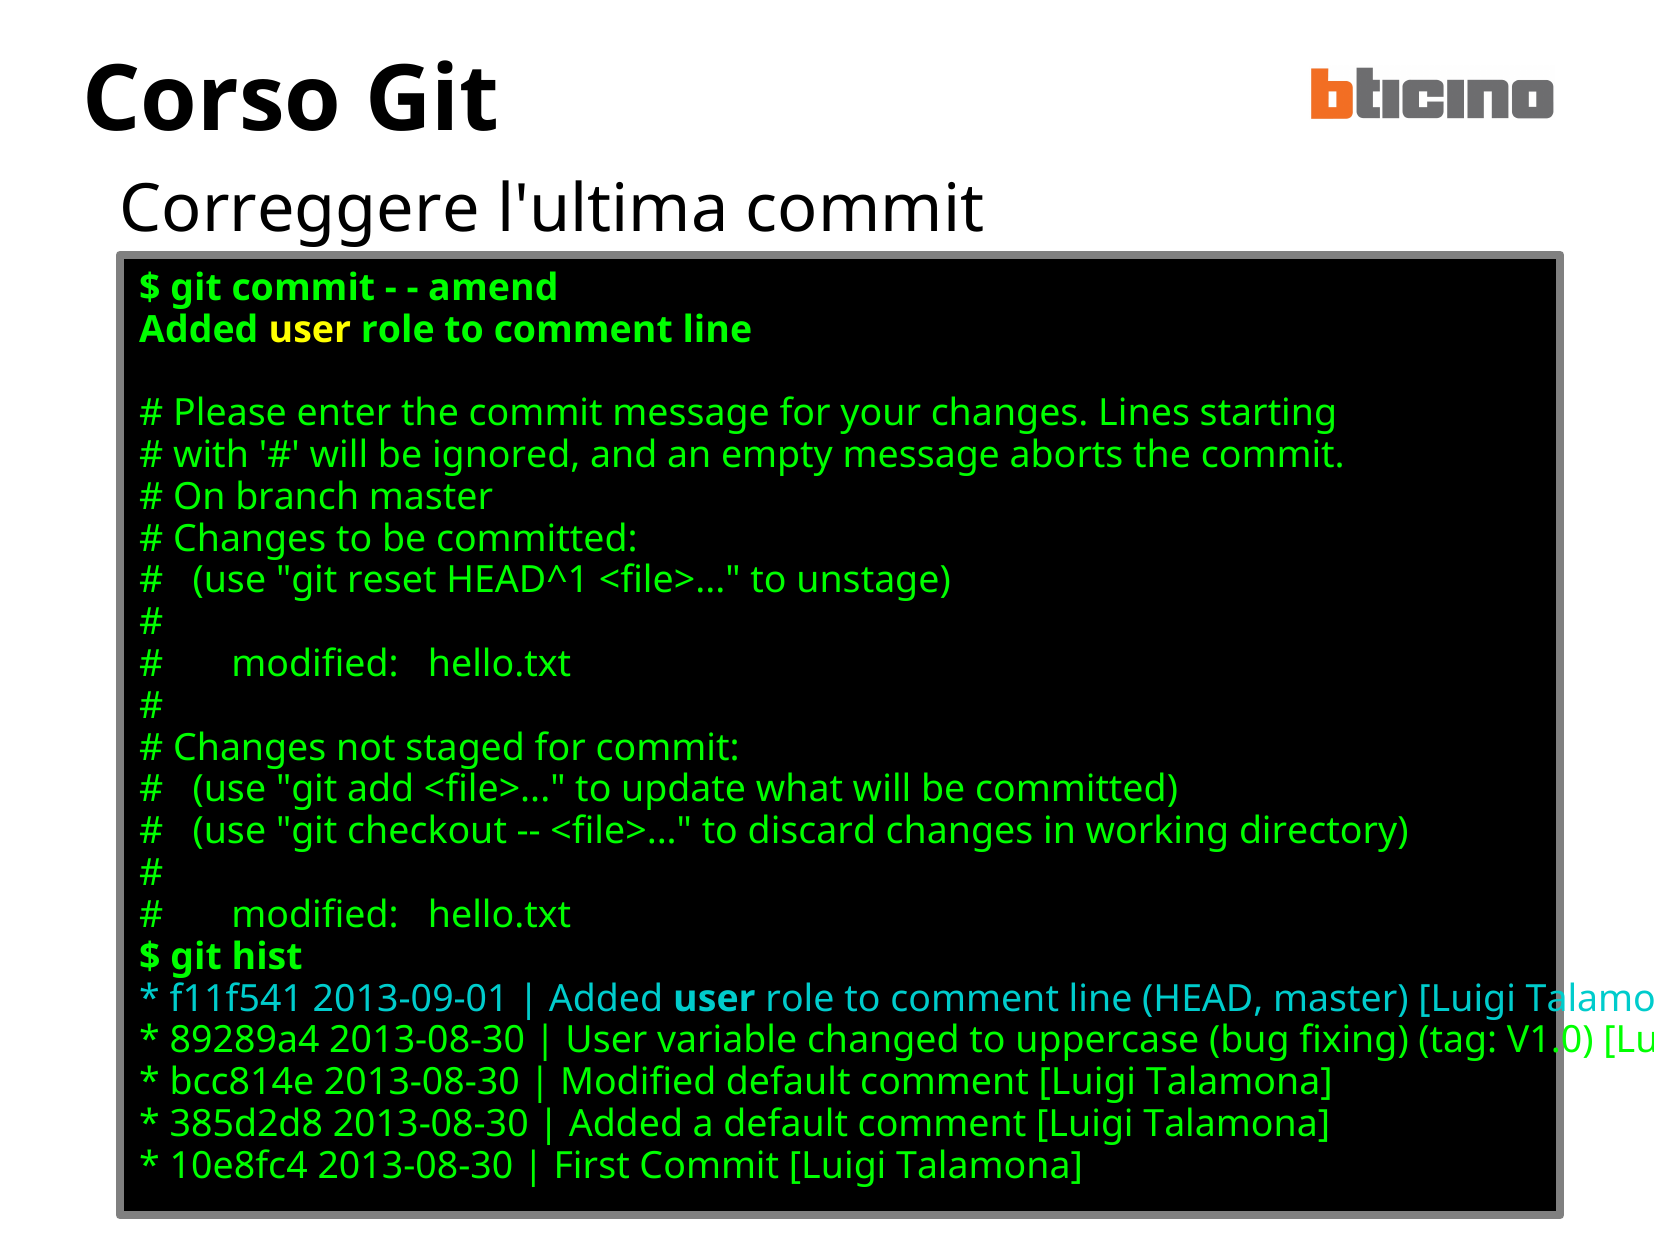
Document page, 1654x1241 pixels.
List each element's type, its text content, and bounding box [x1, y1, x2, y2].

title Corso Git [82, 48, 1570, 151]
text_box Correggere l'ultima commit [105, 165, 1576, 256]
text_box $ git commit - - amend Added user role to comment line # Please enter the commit message for your changes. Lines starting # with '#' will be ignored, and an empty message aborts the commit. # On branch master # Changes to be committed: # (use "git reset HEAD^1 <file>..." to unstage) # # modified: hello.txt # # Changes not staged for commit: # (use "git add <file>..." to update what will be committed) # (use "git checkout -- <file>..." to discard changes in working directory) # # modified: hello.txt $ git hist * f11f541 2013-09-01 | Added user role to comment line (HEAD, master) [Luigi Talamona] * 89289a4 2013-08-30 | User variable changed to uppercase (bug fixing) (tag: V1.0) [Luigi Talamona] * bcc814e 2013-08-30 | Modified default comment [Luigi Talamona] * 385d2d8 2013-08-30 | Added a default comment [Luigi Talamona] * 10e8fc4 2013-08-30 | First Commit [Luigi Talamona] [120, 255, 1561, 1216]
